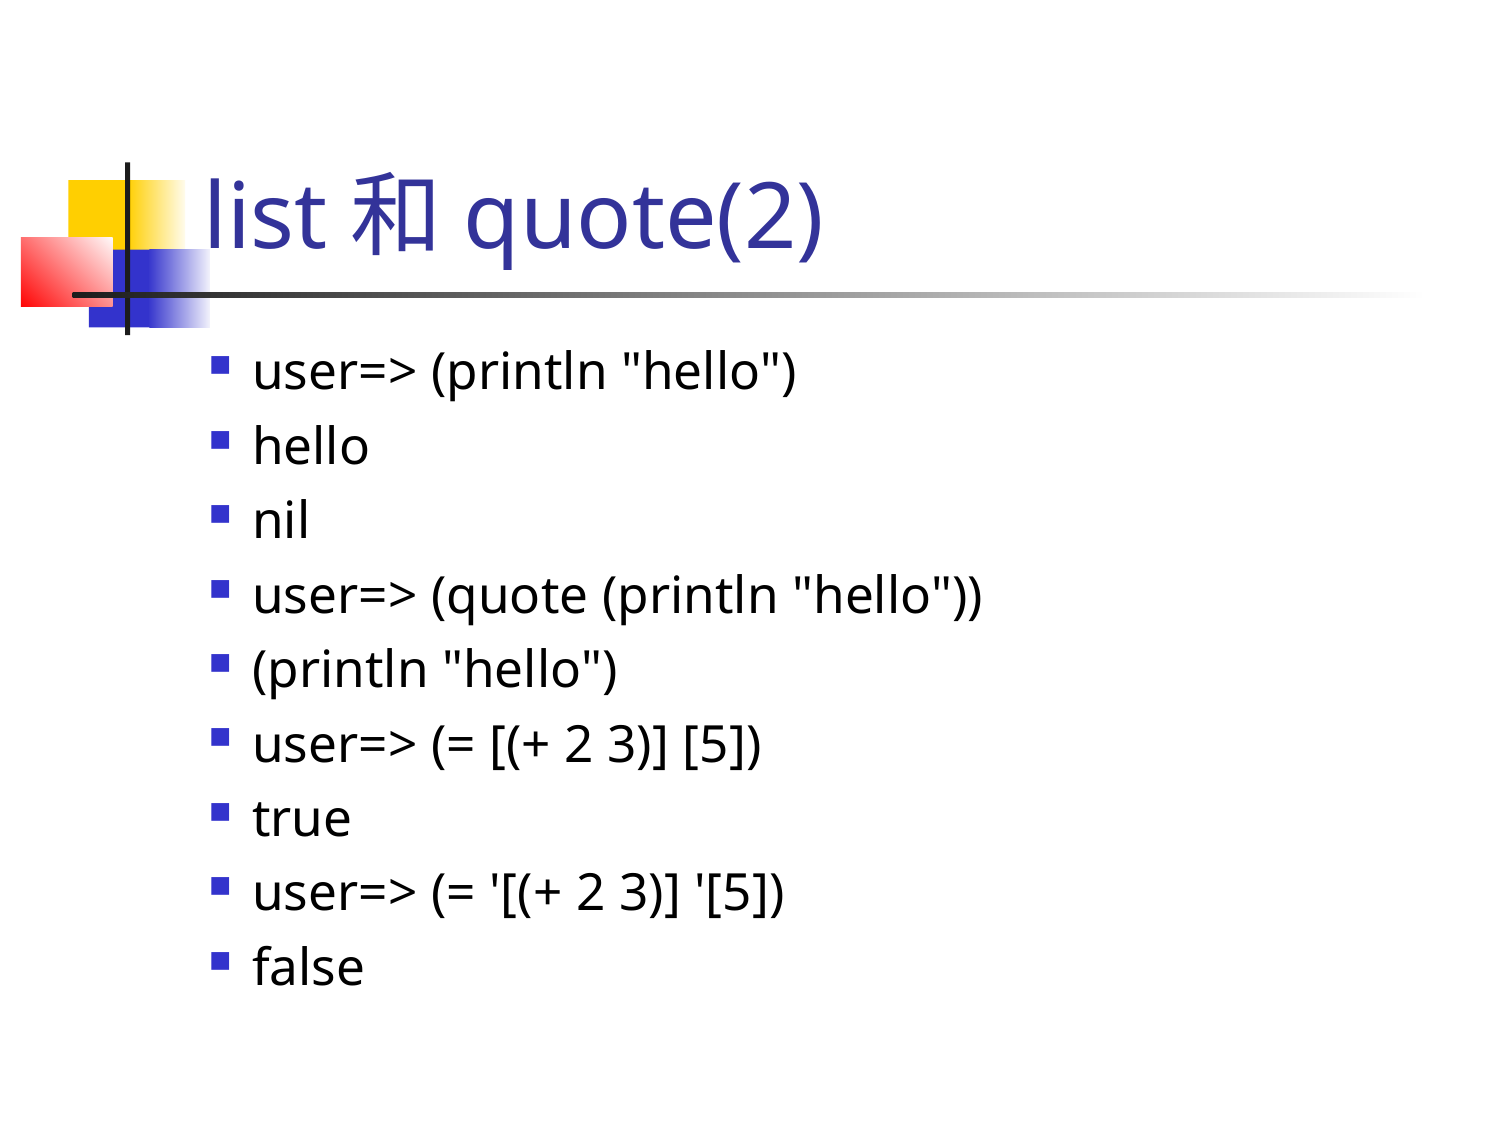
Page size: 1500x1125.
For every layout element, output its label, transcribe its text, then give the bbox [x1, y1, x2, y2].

list user=> (println "hello") hello nil user=> (quote (println "hello")) (println "hello") user=> (= [(+ 2 3)] [5]) true user=> (= '[(+ 2 3)] '[5]) false [193, 331, 1469, 1007]
title list和quote(2) [188, 35, 1468, 276]
